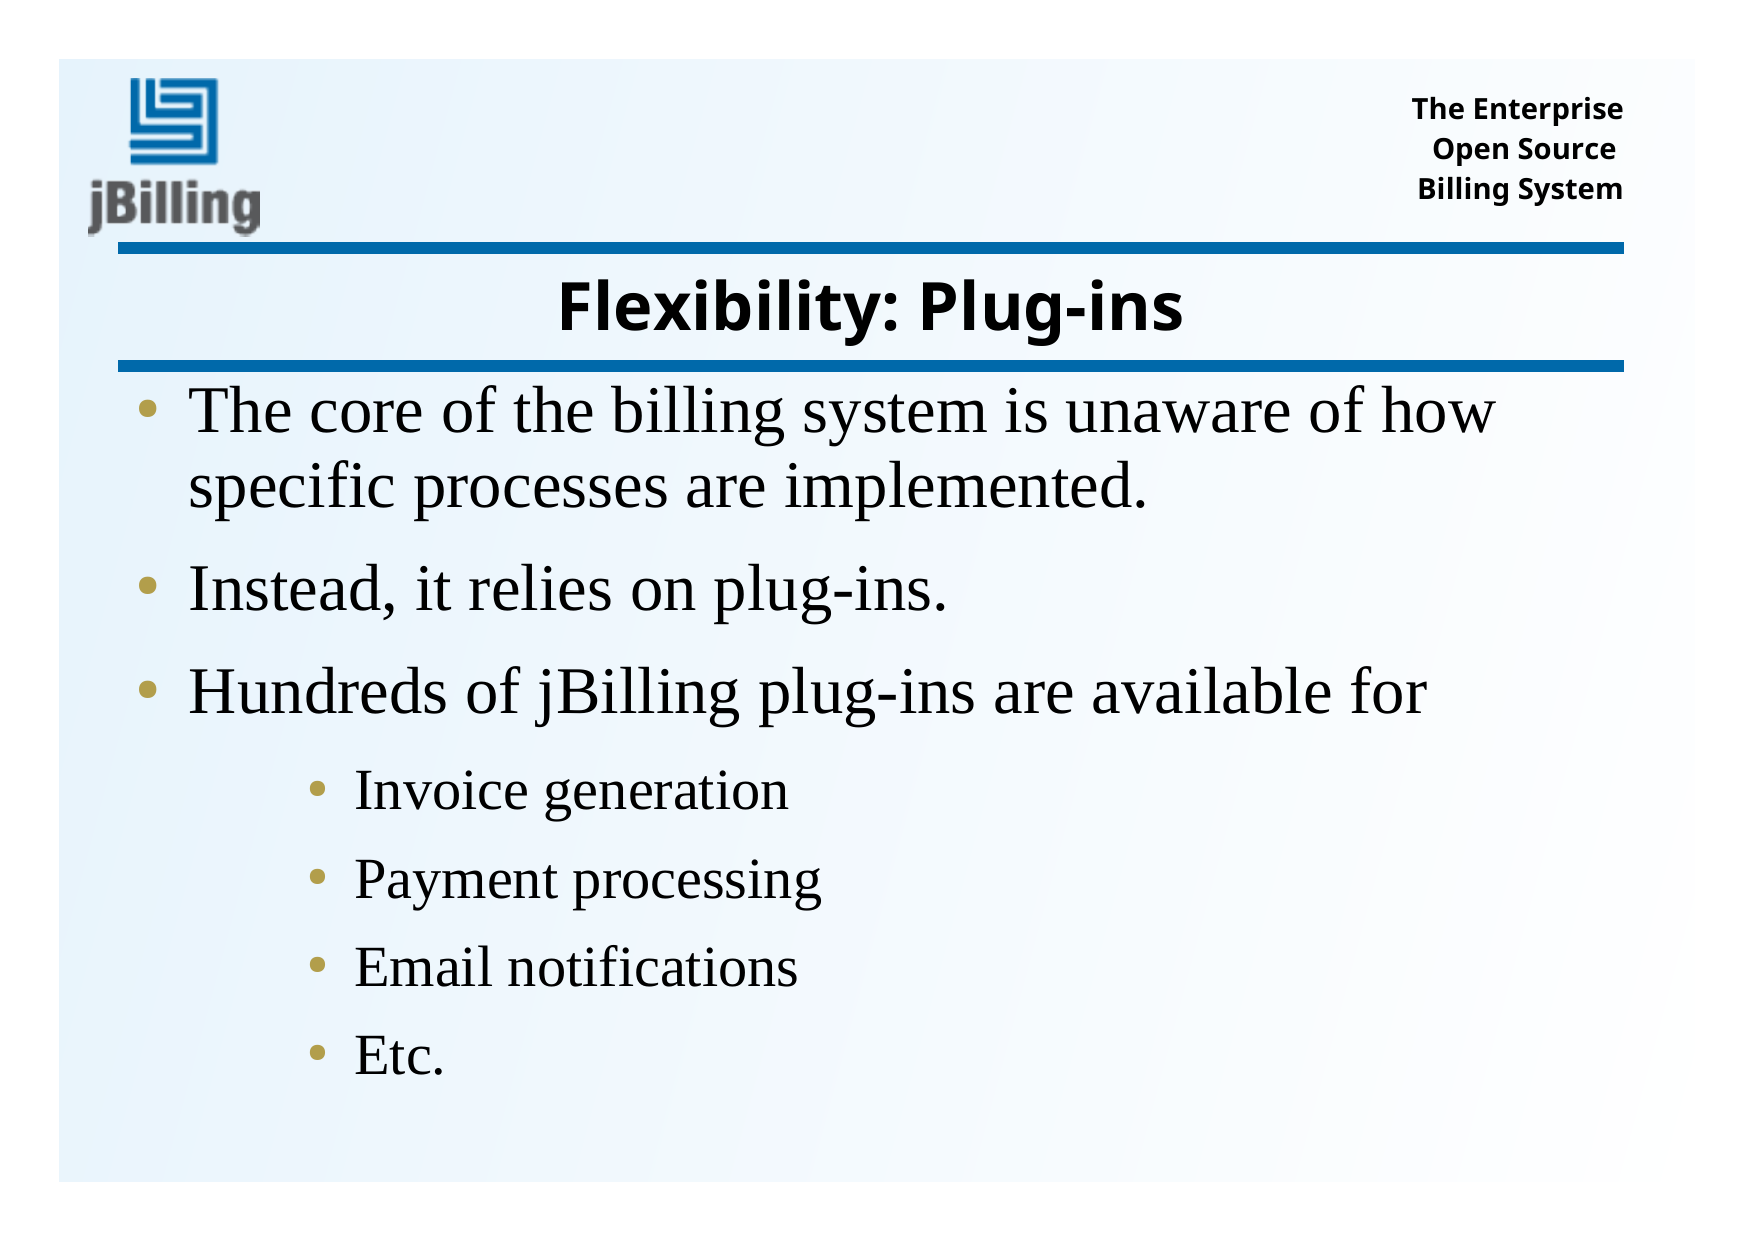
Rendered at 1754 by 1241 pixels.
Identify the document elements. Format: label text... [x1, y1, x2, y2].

picture [88, 78, 260, 237]
title Flexibility: Plug-ins [118, 248, 1625, 361]
list The core of the billing system is unaware of how specific processes are implemented. Instead, it relies on plug-ins. Hundreds of jBilling plug-ins are available for Invoice generation Payment processing Email notifications Etc. [118, 373, 1625, 1136]
